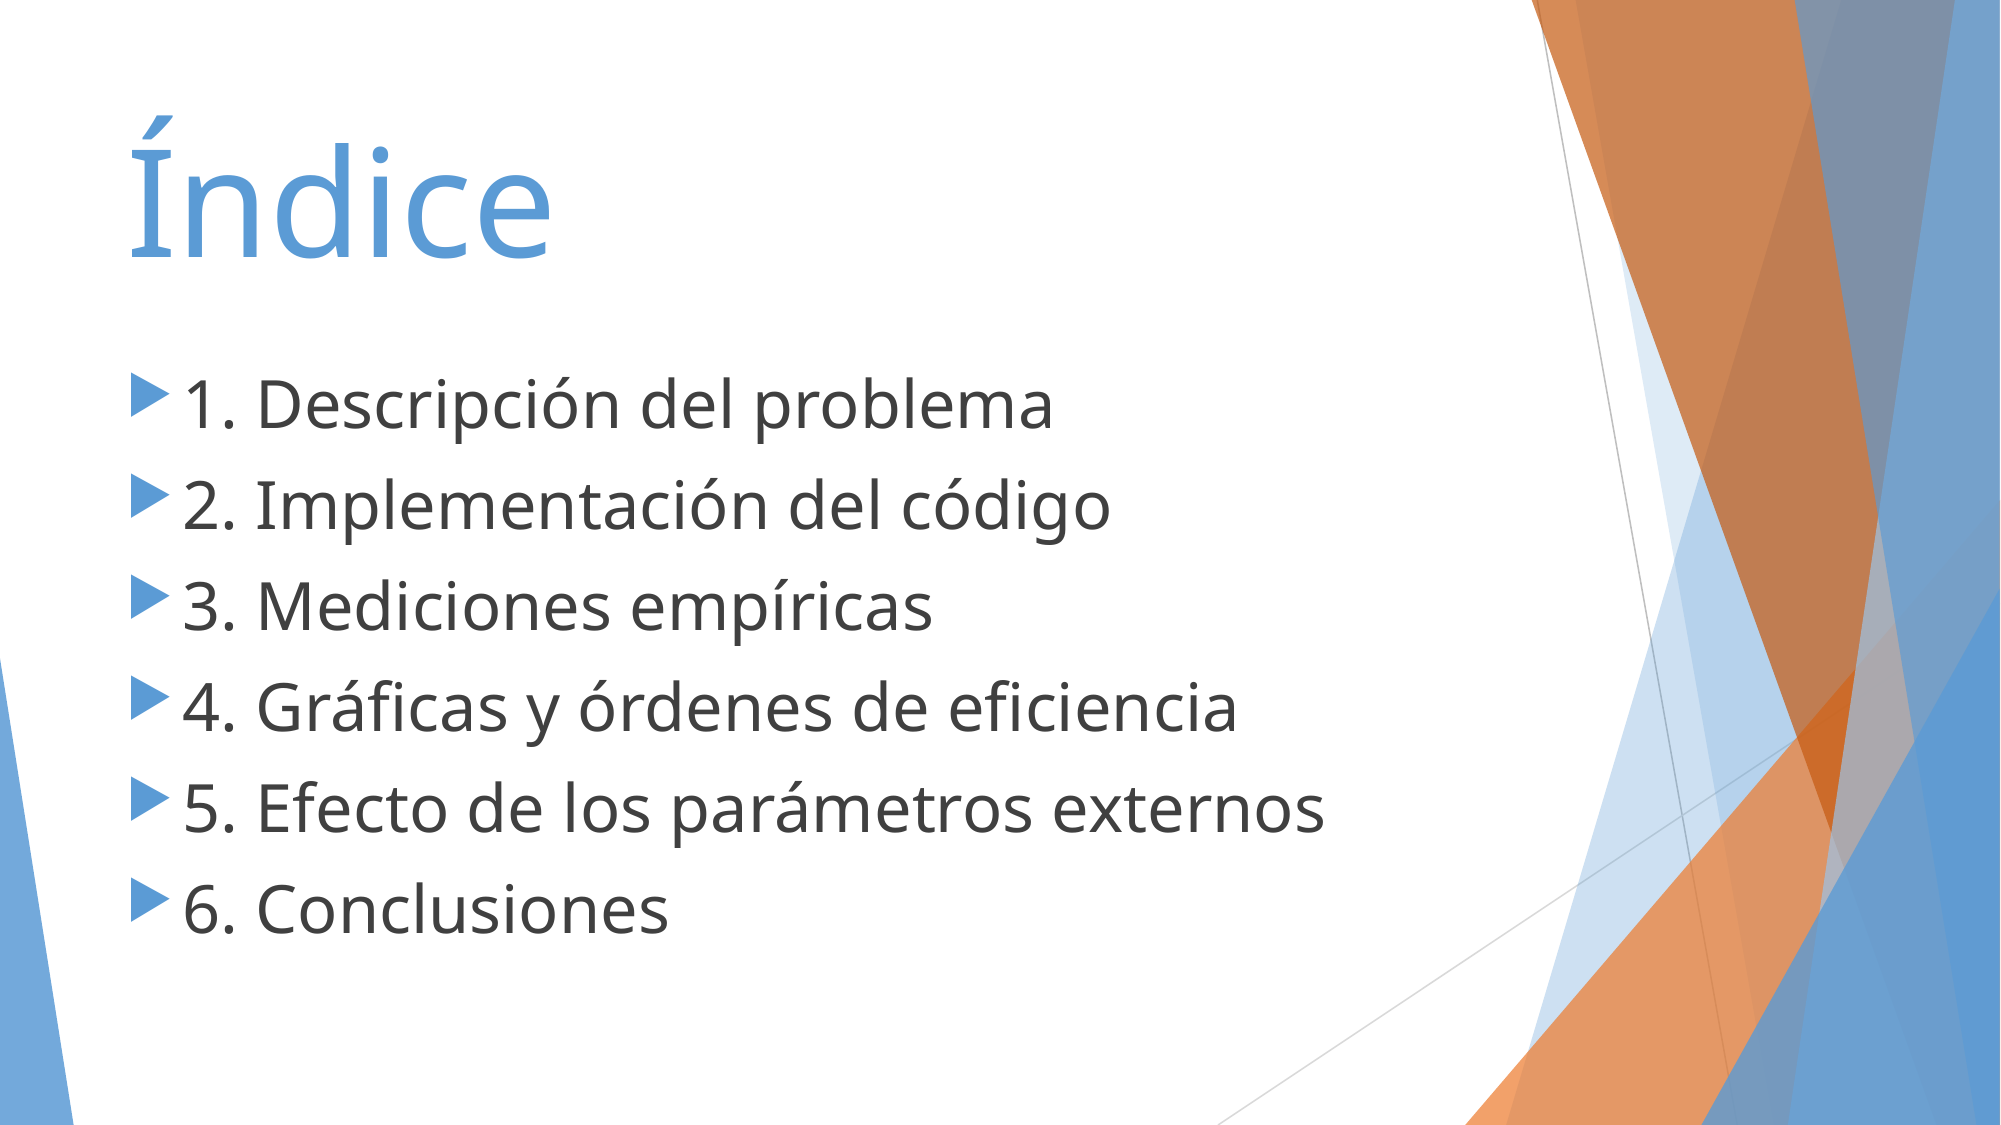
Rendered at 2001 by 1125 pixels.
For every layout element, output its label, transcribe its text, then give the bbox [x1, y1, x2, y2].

title Índice [111, 99, 1522, 317]
list 1. Descripción del problema 2. Implementación del código 3. Mediciones empíricas 4. Gráficas y órdenes de eficiencia 5. Efecto de los parámetros externos 6. Conclusiones [111, 354, 1522, 992]
